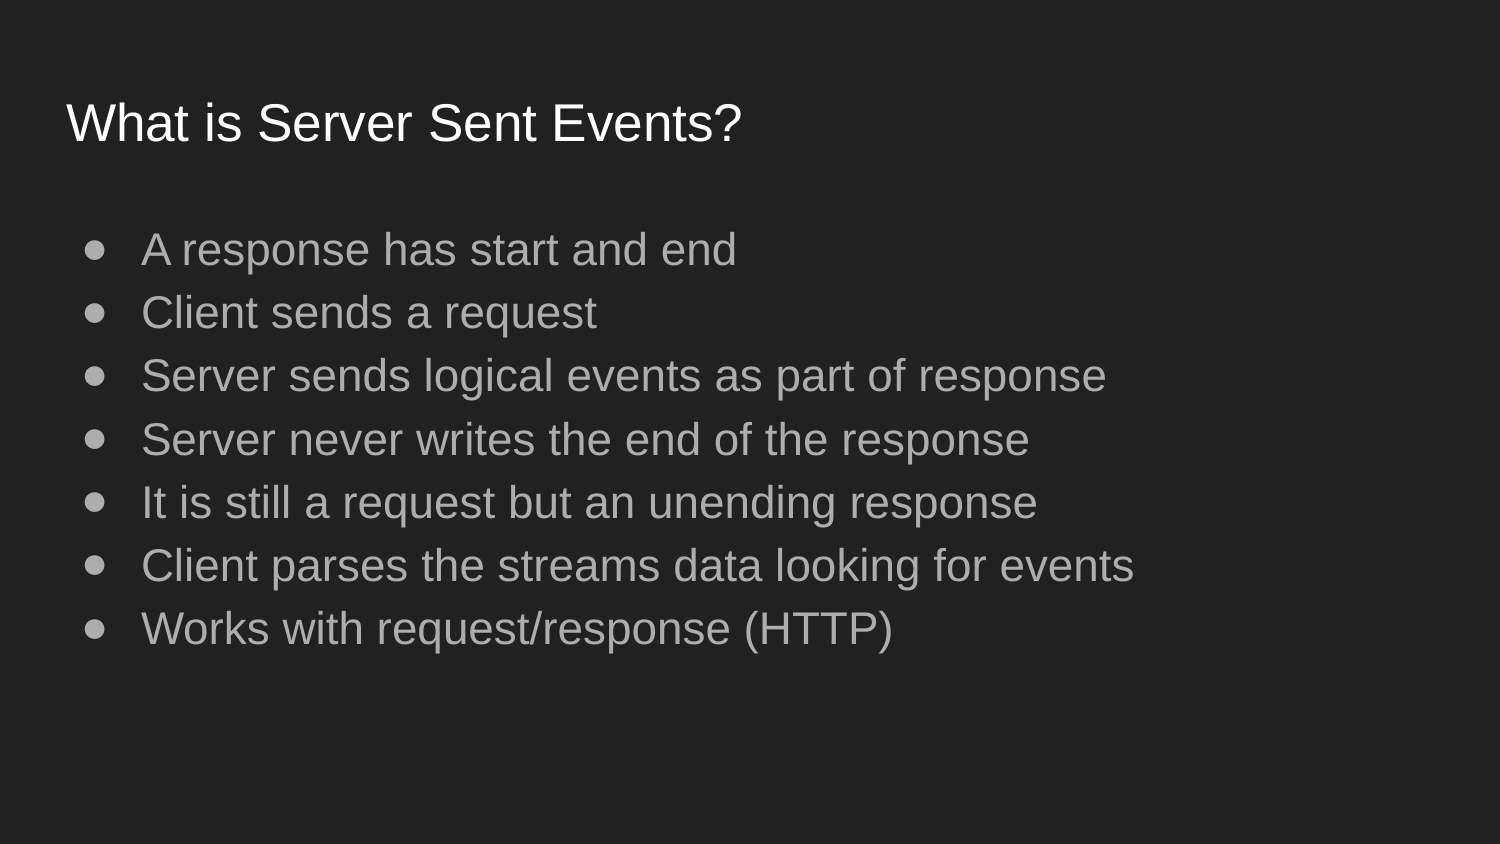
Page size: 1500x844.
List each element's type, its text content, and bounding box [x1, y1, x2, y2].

title What is Server Sent Events? [51, 72, 1449, 167]
list A response has start and end Client sends a request Server sends logical events as part of response Server never writes the end of the response It is still a request but an unending response Client parses the streams data looking for events Works with request/response (HTTP) [51, 196, 1243, 742]
